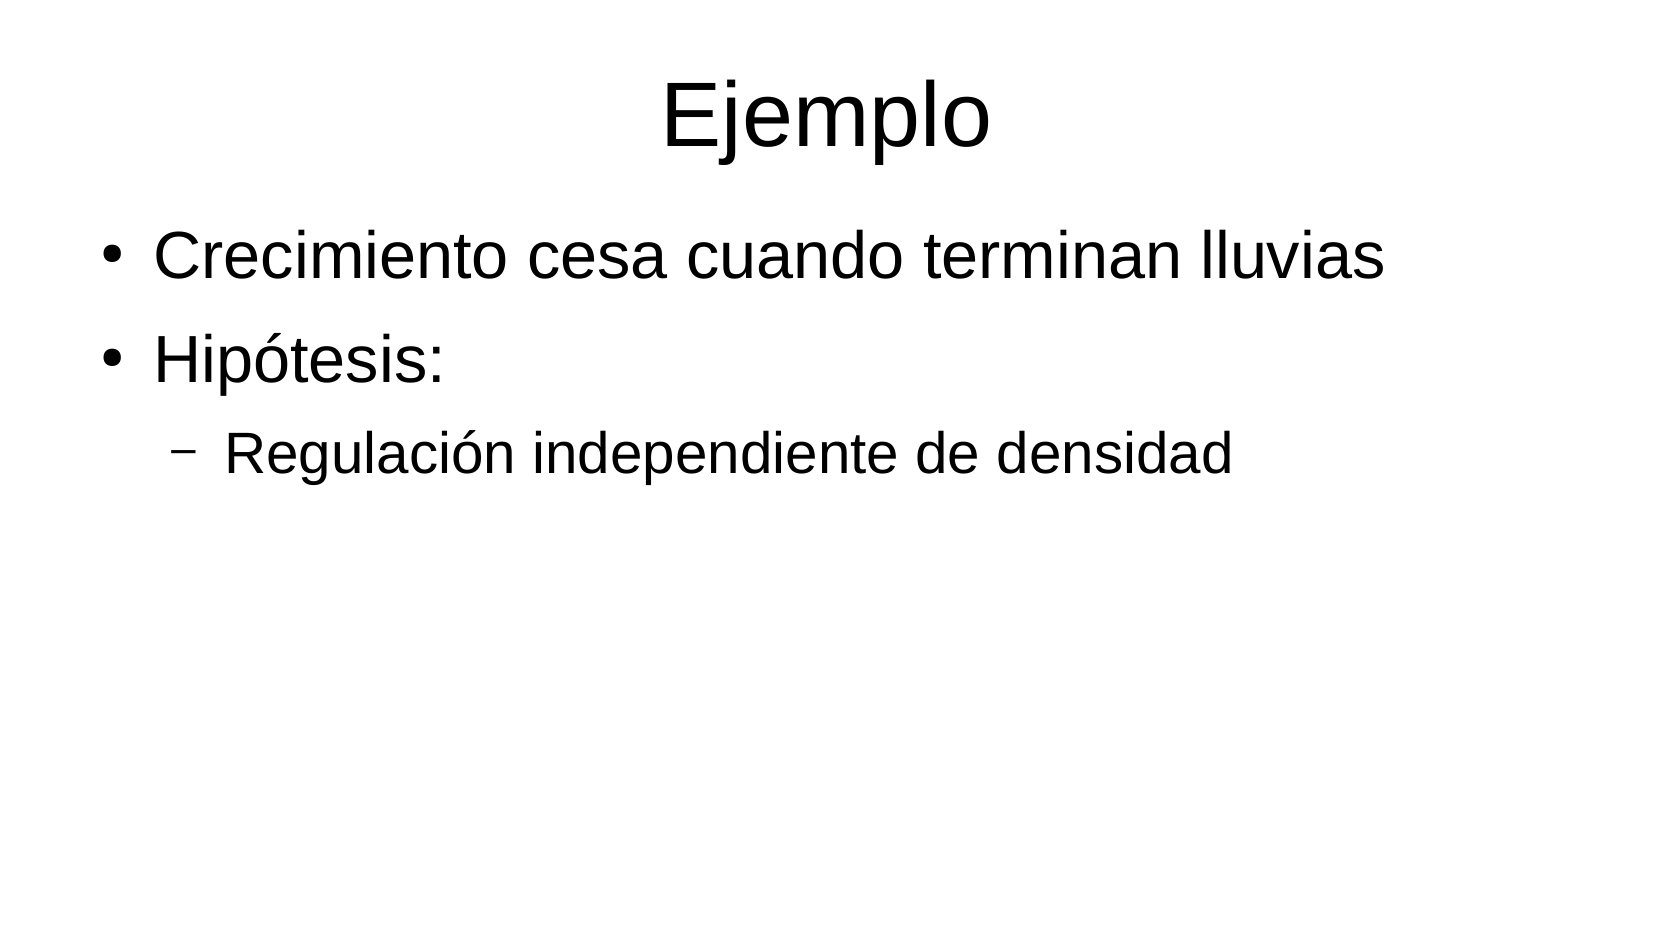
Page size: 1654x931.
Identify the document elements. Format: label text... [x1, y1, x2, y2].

title Ejemplo [82, 37, 1571, 193]
list Crecimiento cesa cuando terminan lluvias Hipótesis: Regulación independiente de densidad [82, 217, 1571, 758]
